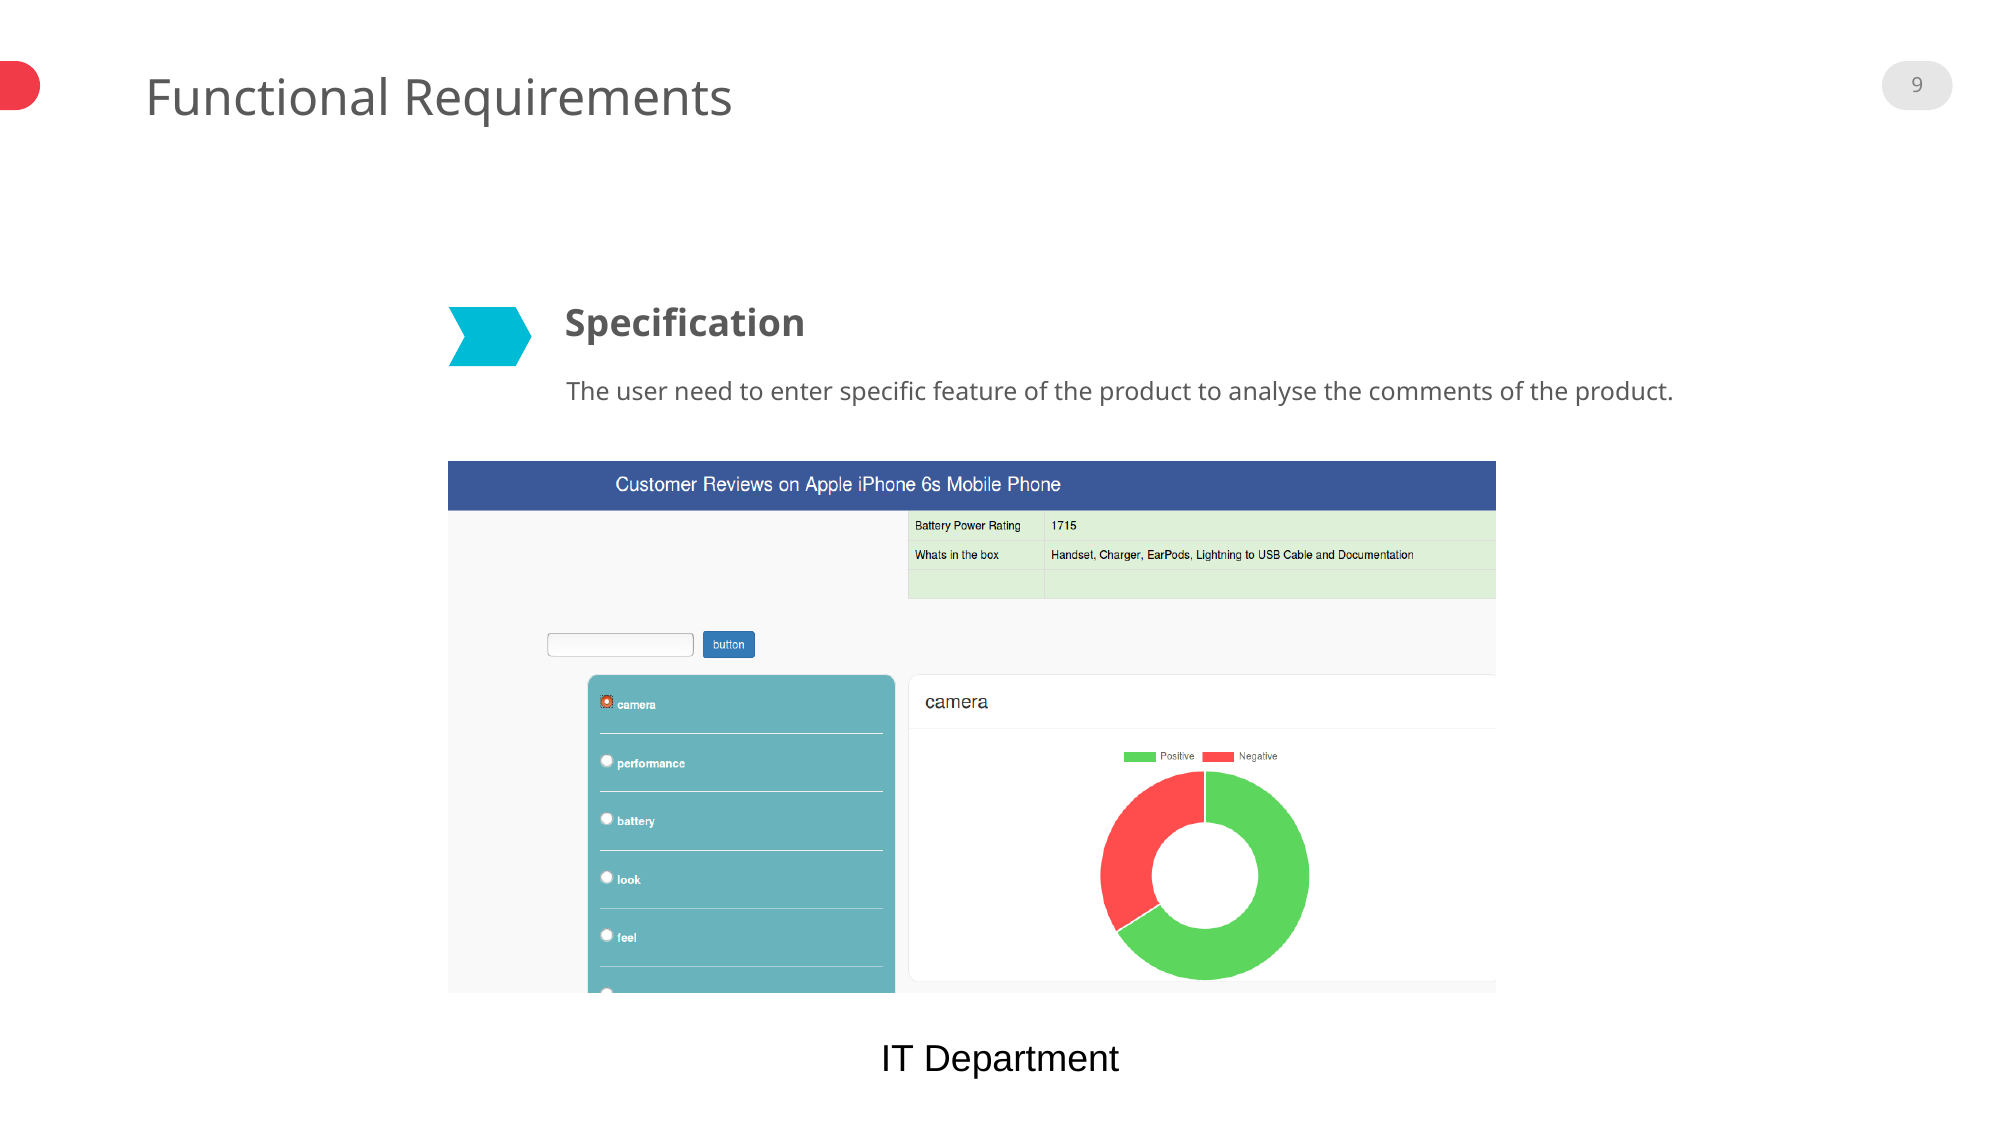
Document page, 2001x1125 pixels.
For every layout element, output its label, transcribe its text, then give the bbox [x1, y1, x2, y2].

text_box Specification [559, 292, 891, 352]
text_box The user need to enter specific feature of the product to analyse the comments of the product. [560, 334, 1725, 413]
text_box [448, 307, 532, 367]
text_box IT Department [865, 1029, 1135, 1087]
picture [448, 461, 1496, 993]
slide_number <number> [1881, 53, 1953, 118]
list Functional Requirements [54, 65, 1844, 139]
